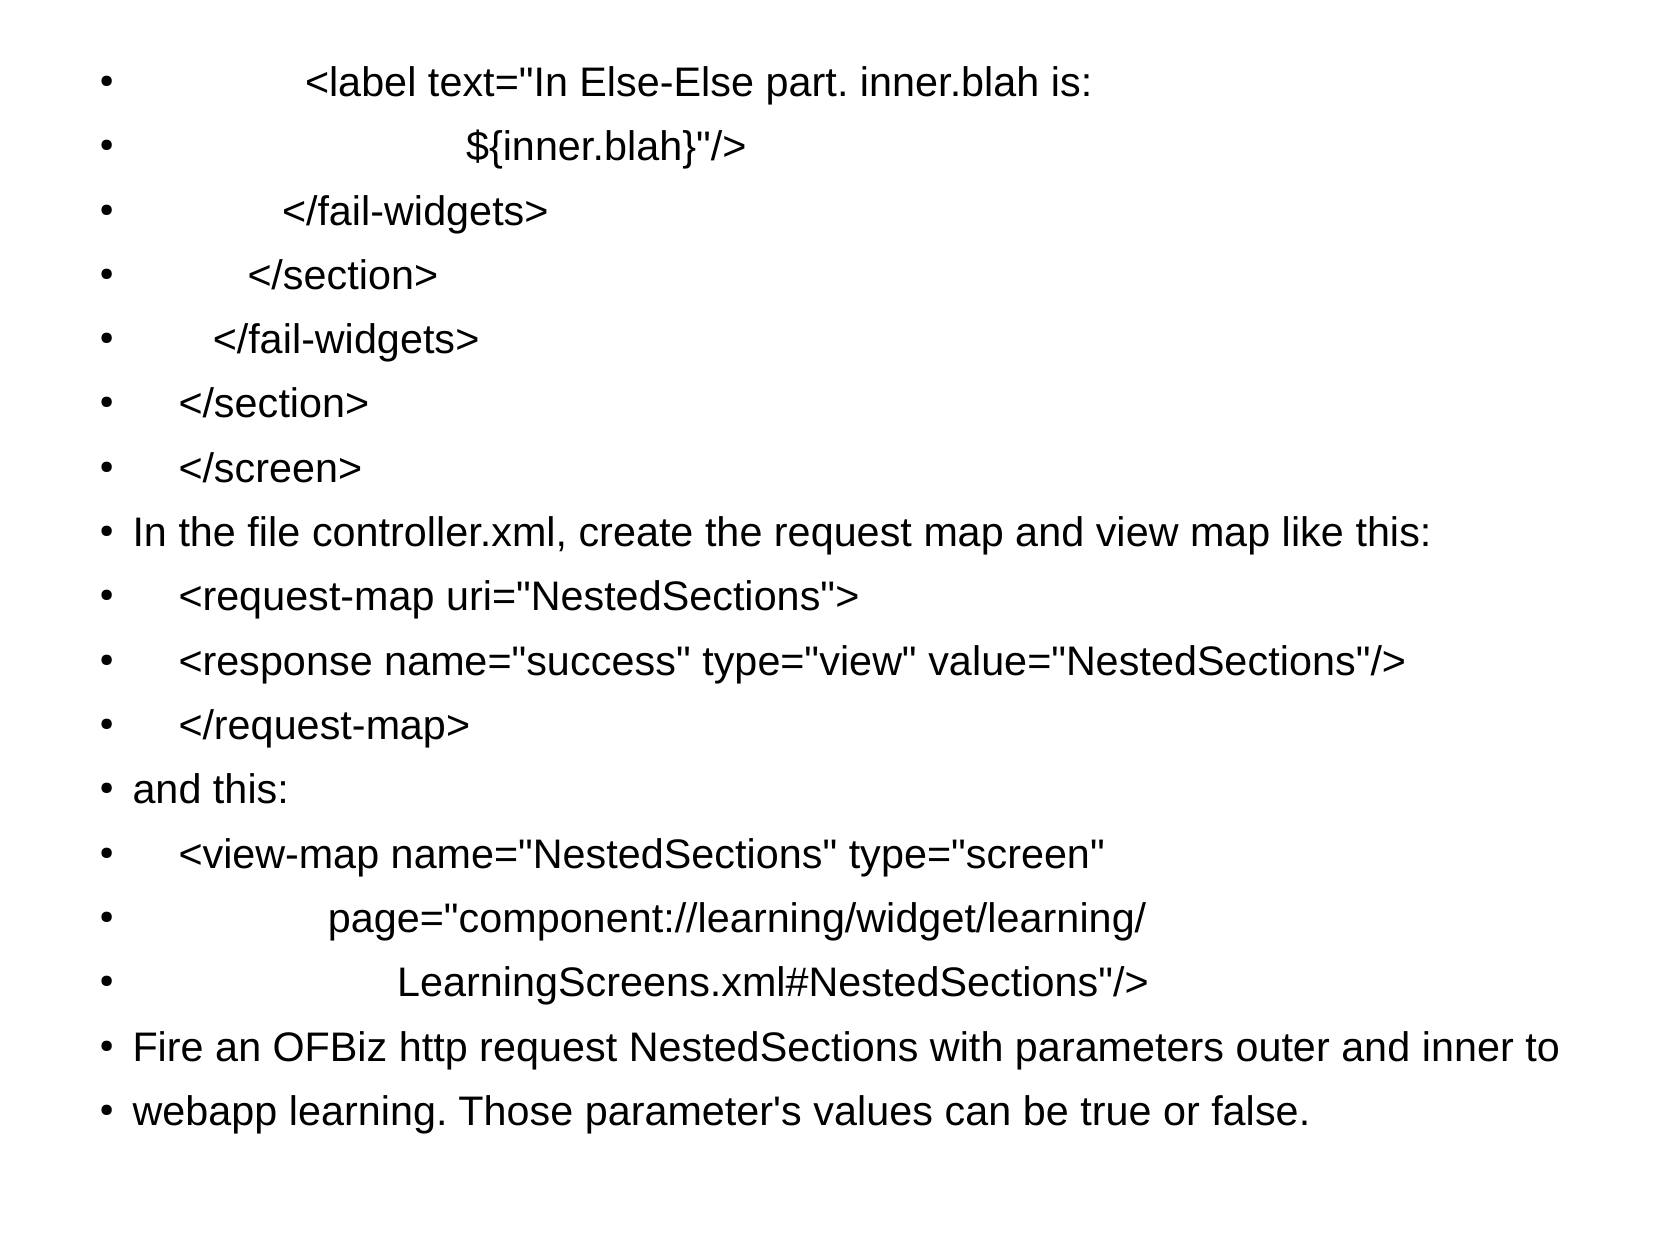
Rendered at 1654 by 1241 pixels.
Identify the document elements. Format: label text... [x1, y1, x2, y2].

list <label text="In Else-Else part. inner.blah is: ${inner.blah}"/> </fail-widgets> </section> </fail-widgets> </section> </screen> In the file controller.xml, create the request map and view map like this: <request-map uri="NestedSections"> <response name="success" type="view" value="NestedSections"/> </request-map> and this: <view-map name="NestedSections" type="screen" page="component://learning/widget/learning/ LearningScreens.xml#NestedSections"/> Fire an OFBiz http request NestedSections with parameters outer and inner to webapp learning. Those parameter's values can be true or false. [88, 59, 1577, 1152]
